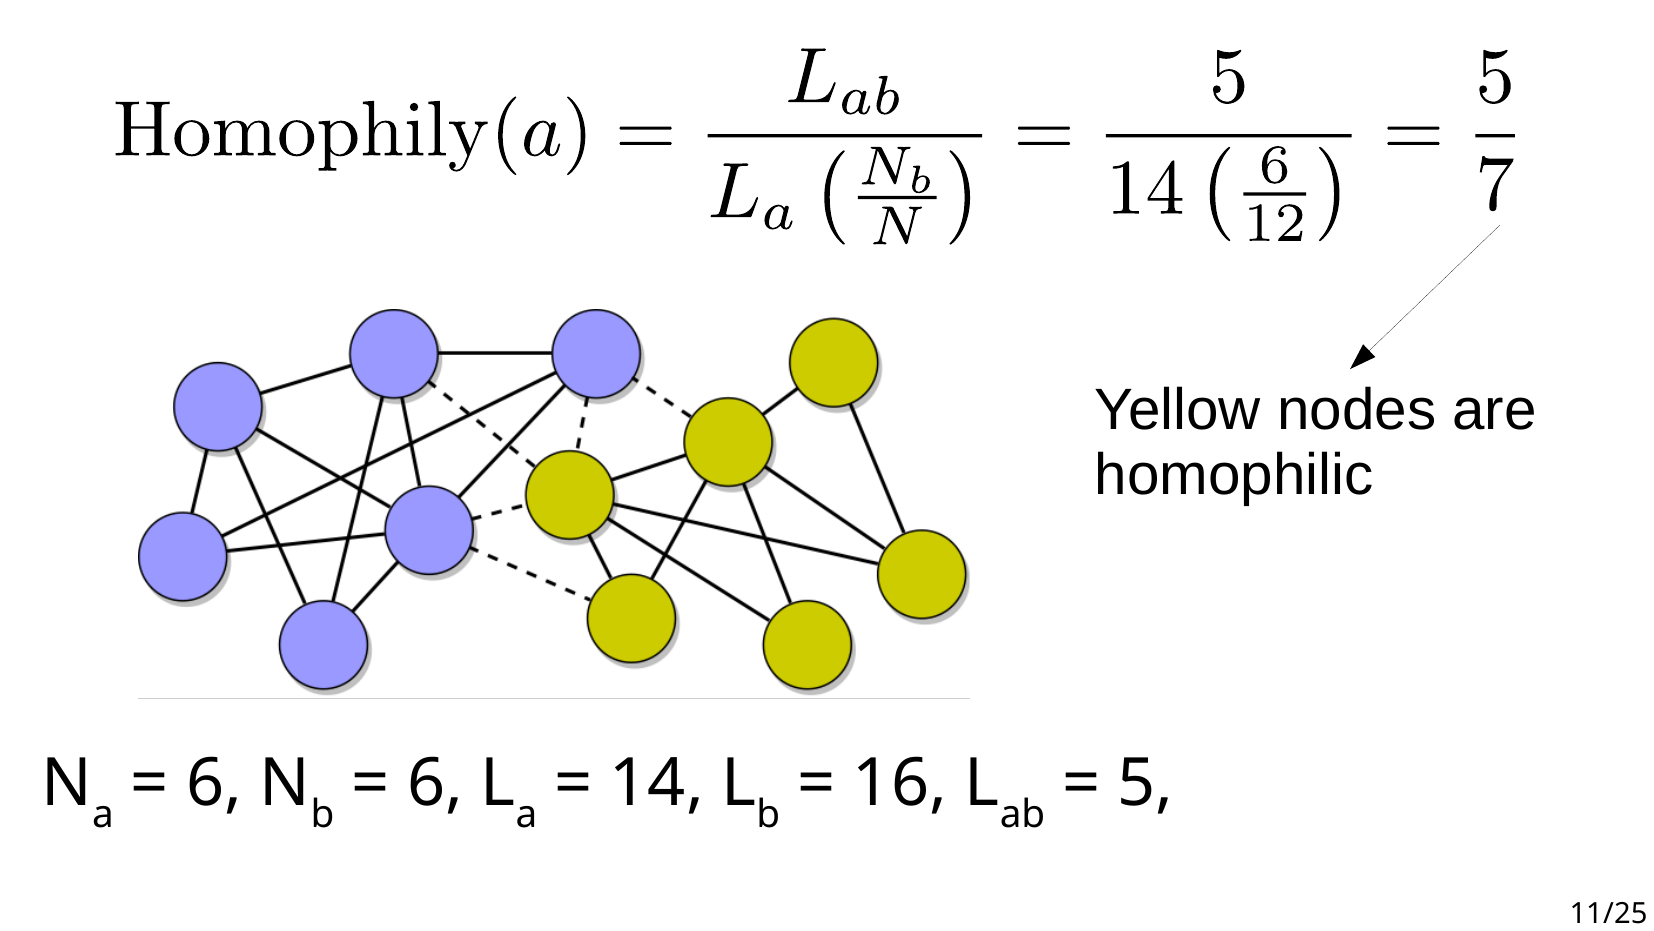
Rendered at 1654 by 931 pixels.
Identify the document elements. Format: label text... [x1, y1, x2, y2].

title Na = 6, Nb = 6, La = 14, Lb = 16, Lab = 5, [41, 705, 1332, 869]
text_box Yellow nodes are homophilic [1080, 369, 1591, 531]
picture [138, 309, 971, 700]
picture [110, 45, 1518, 248]
